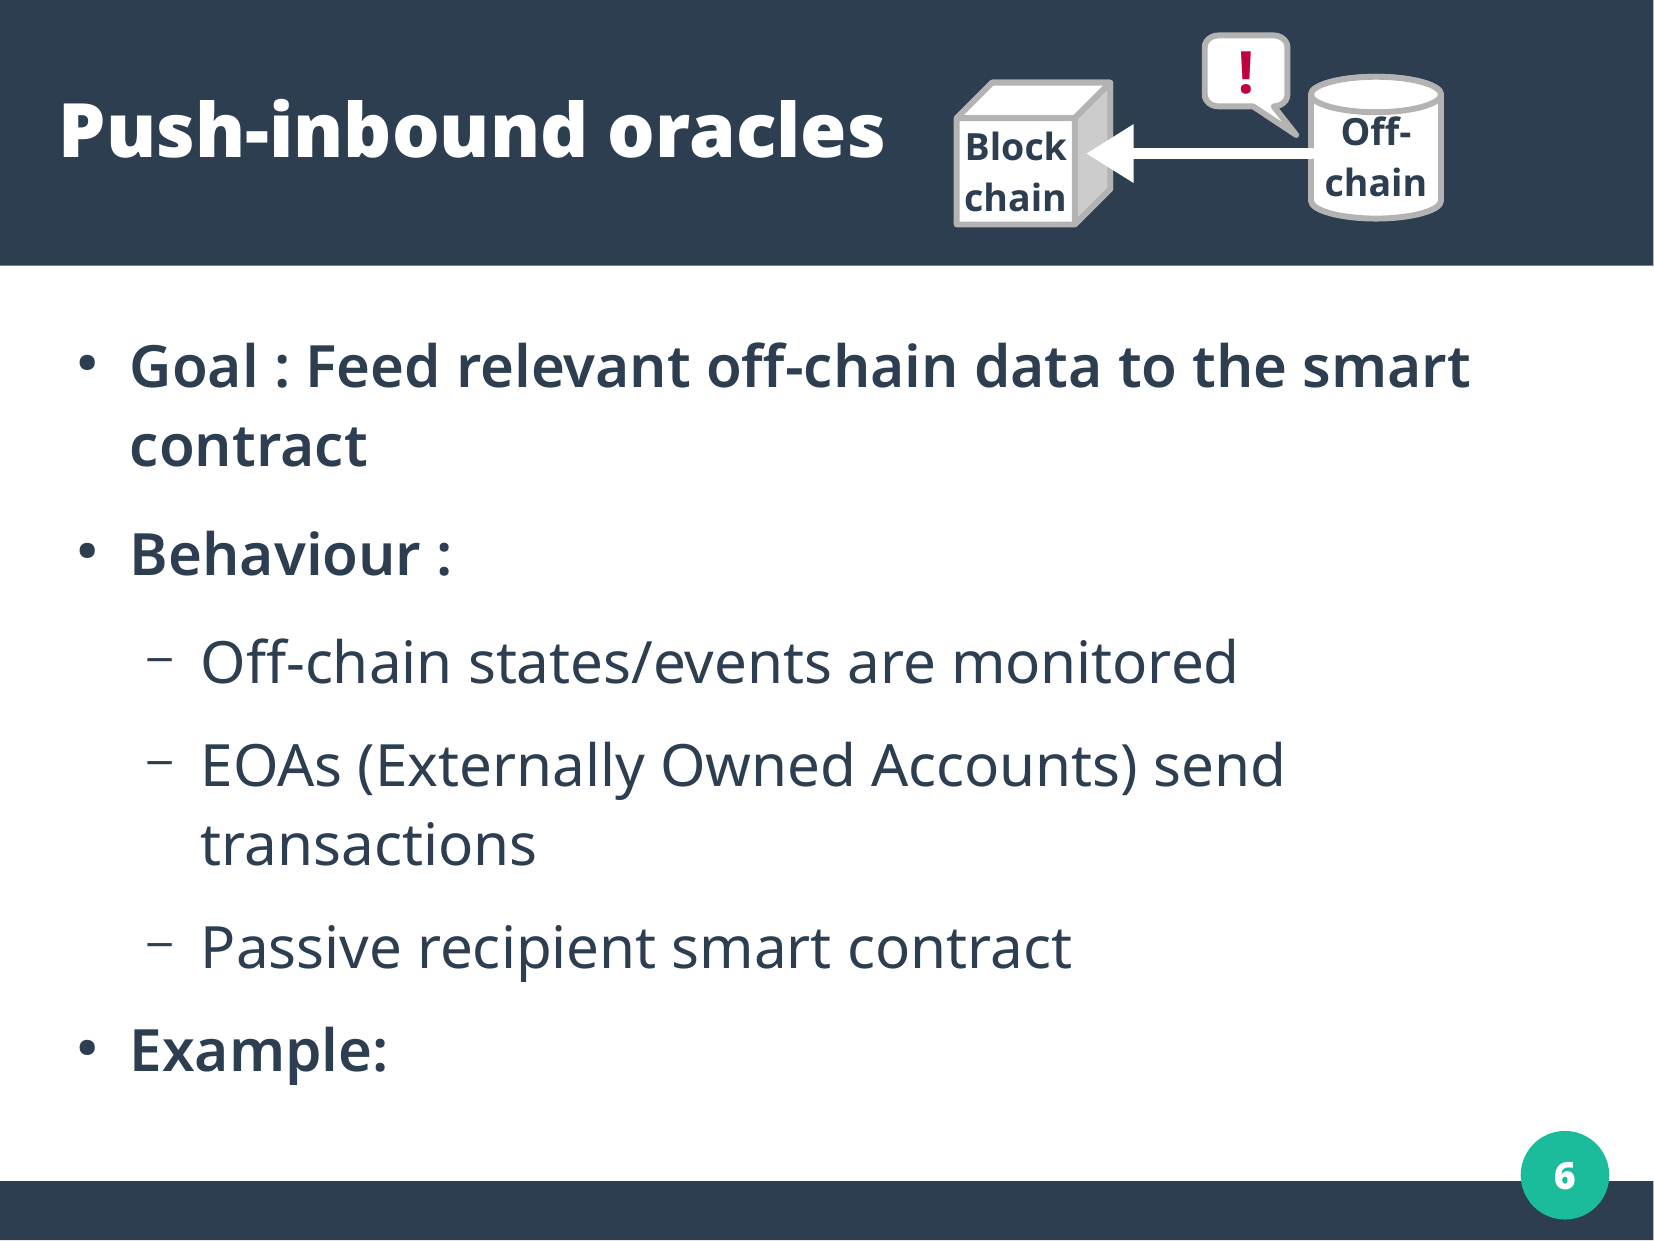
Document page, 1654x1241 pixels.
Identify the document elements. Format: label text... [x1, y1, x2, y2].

title Push-inbound oracles [59, 49, 1595, 207]
text_box ! [1204, 35, 1297, 135]
text_box Block chain [956, 119, 1074, 225]
title Push-inbound oracles [1094, 159, 1313, 207]
text_box Off- chain [1311, 95, 1442, 219]
list Goal : Feed relevant off-chain data to the smart contract Behaviour : Off-chain states/events are monitored EOAs (Externally Owned Accounts) send transactions Passive recipient smart contract Example: [59, 324, 1595, 1152]
